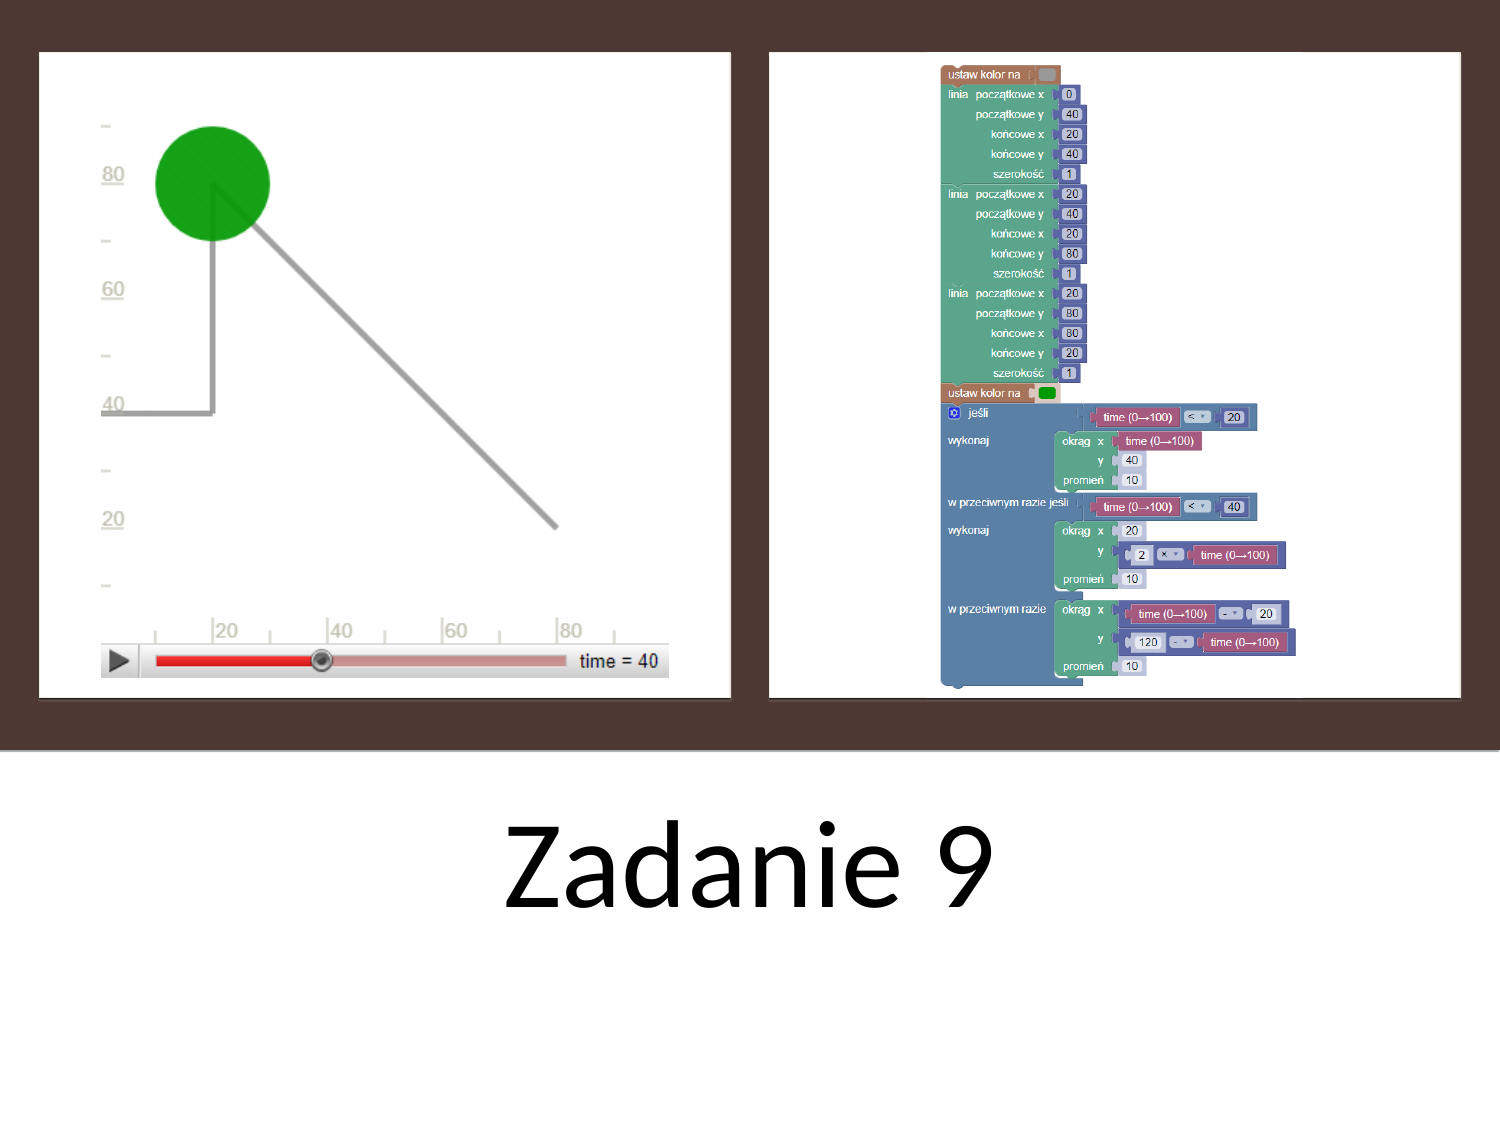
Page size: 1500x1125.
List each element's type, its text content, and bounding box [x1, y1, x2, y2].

picture [101, 72, 669, 678]
text_box [0, 0, 1500, 750]
title Zadanie 9 [187, 761, 1313, 942]
picture [927, 52, 1303, 698]
